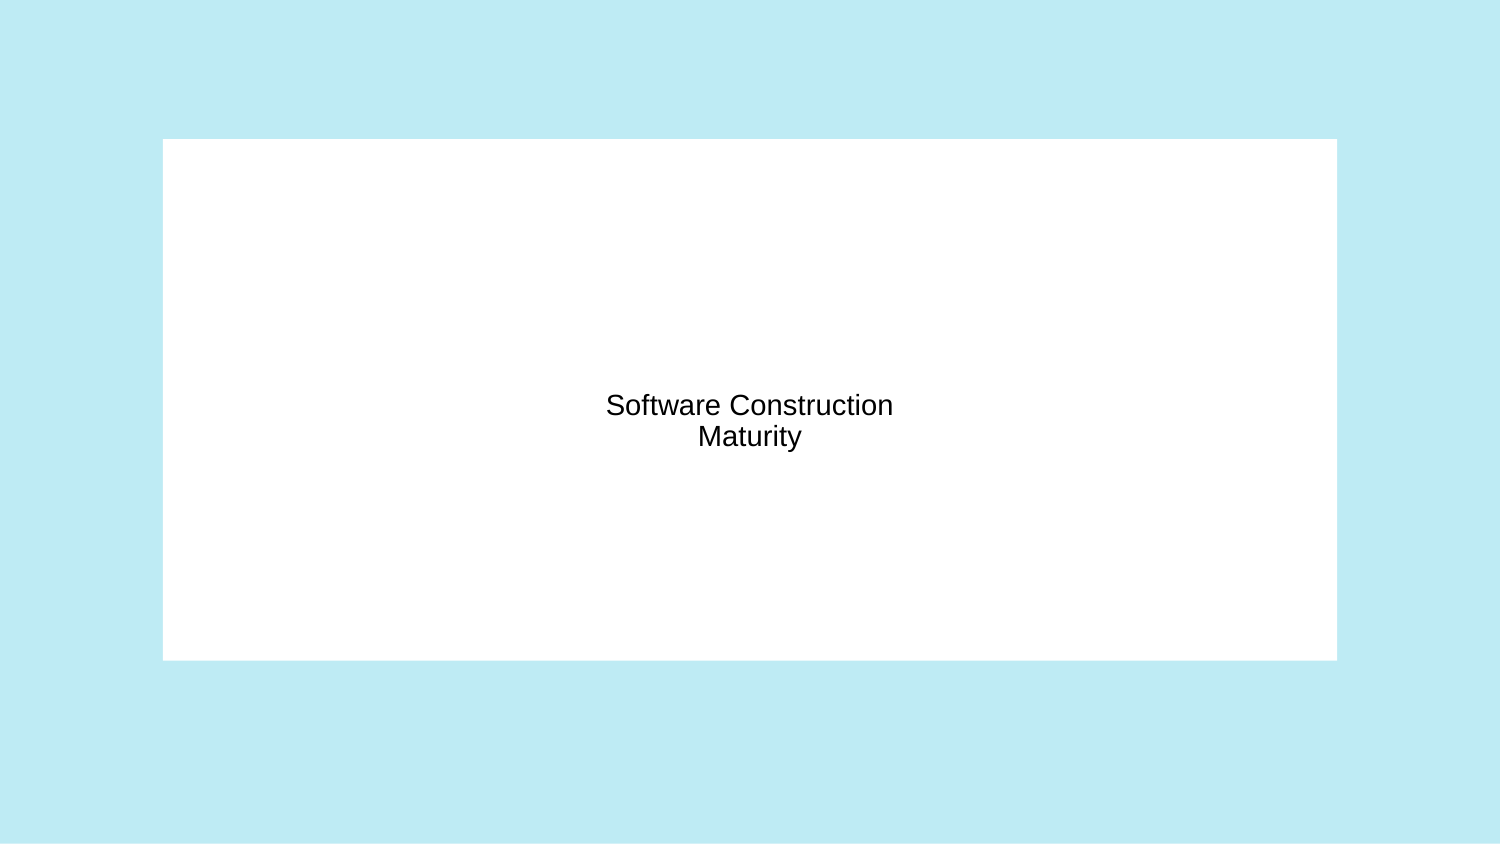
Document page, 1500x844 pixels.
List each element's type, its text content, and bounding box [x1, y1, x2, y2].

title Software Construction Maturity [263, 250, 1236, 594]
